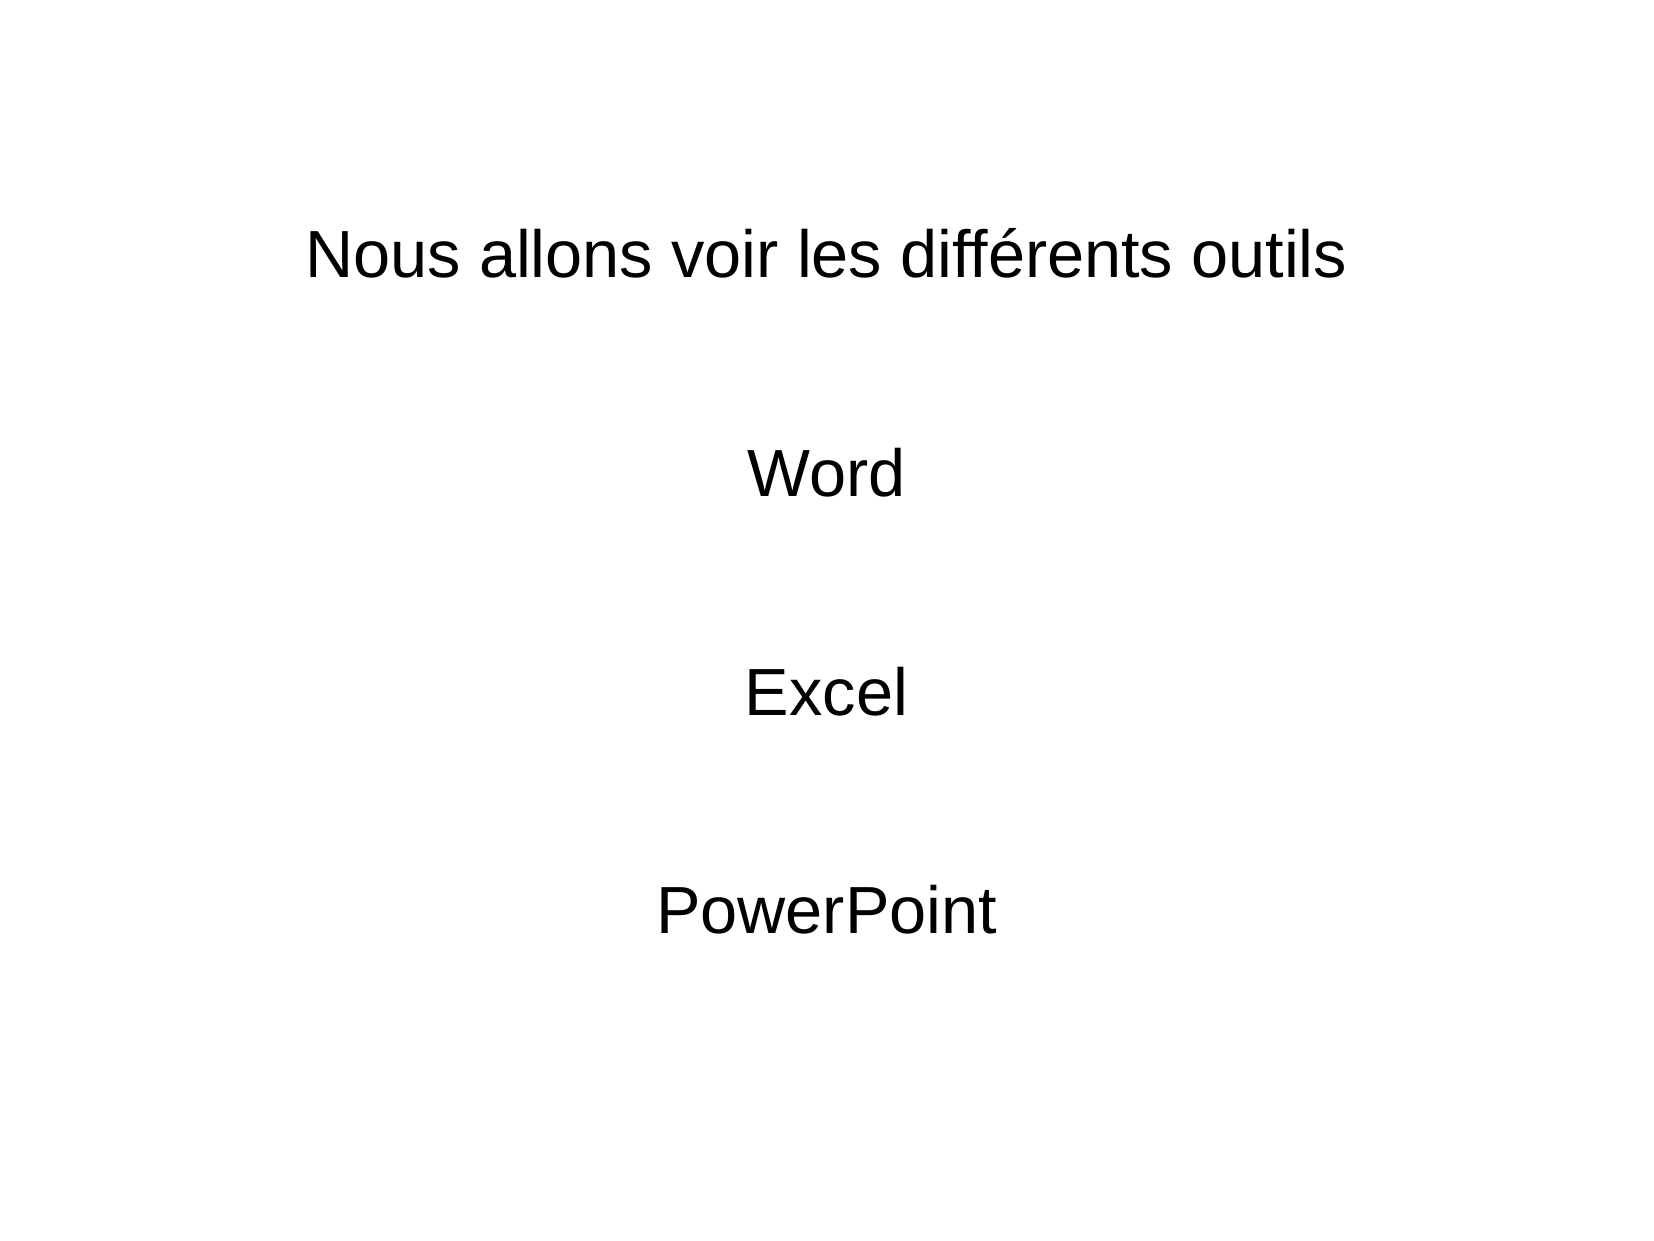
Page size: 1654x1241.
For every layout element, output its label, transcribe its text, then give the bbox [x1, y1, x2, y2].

subtitle Nous allons voir les différents outils Word Excel PowerPoint [82, 49, 1571, 1109]
